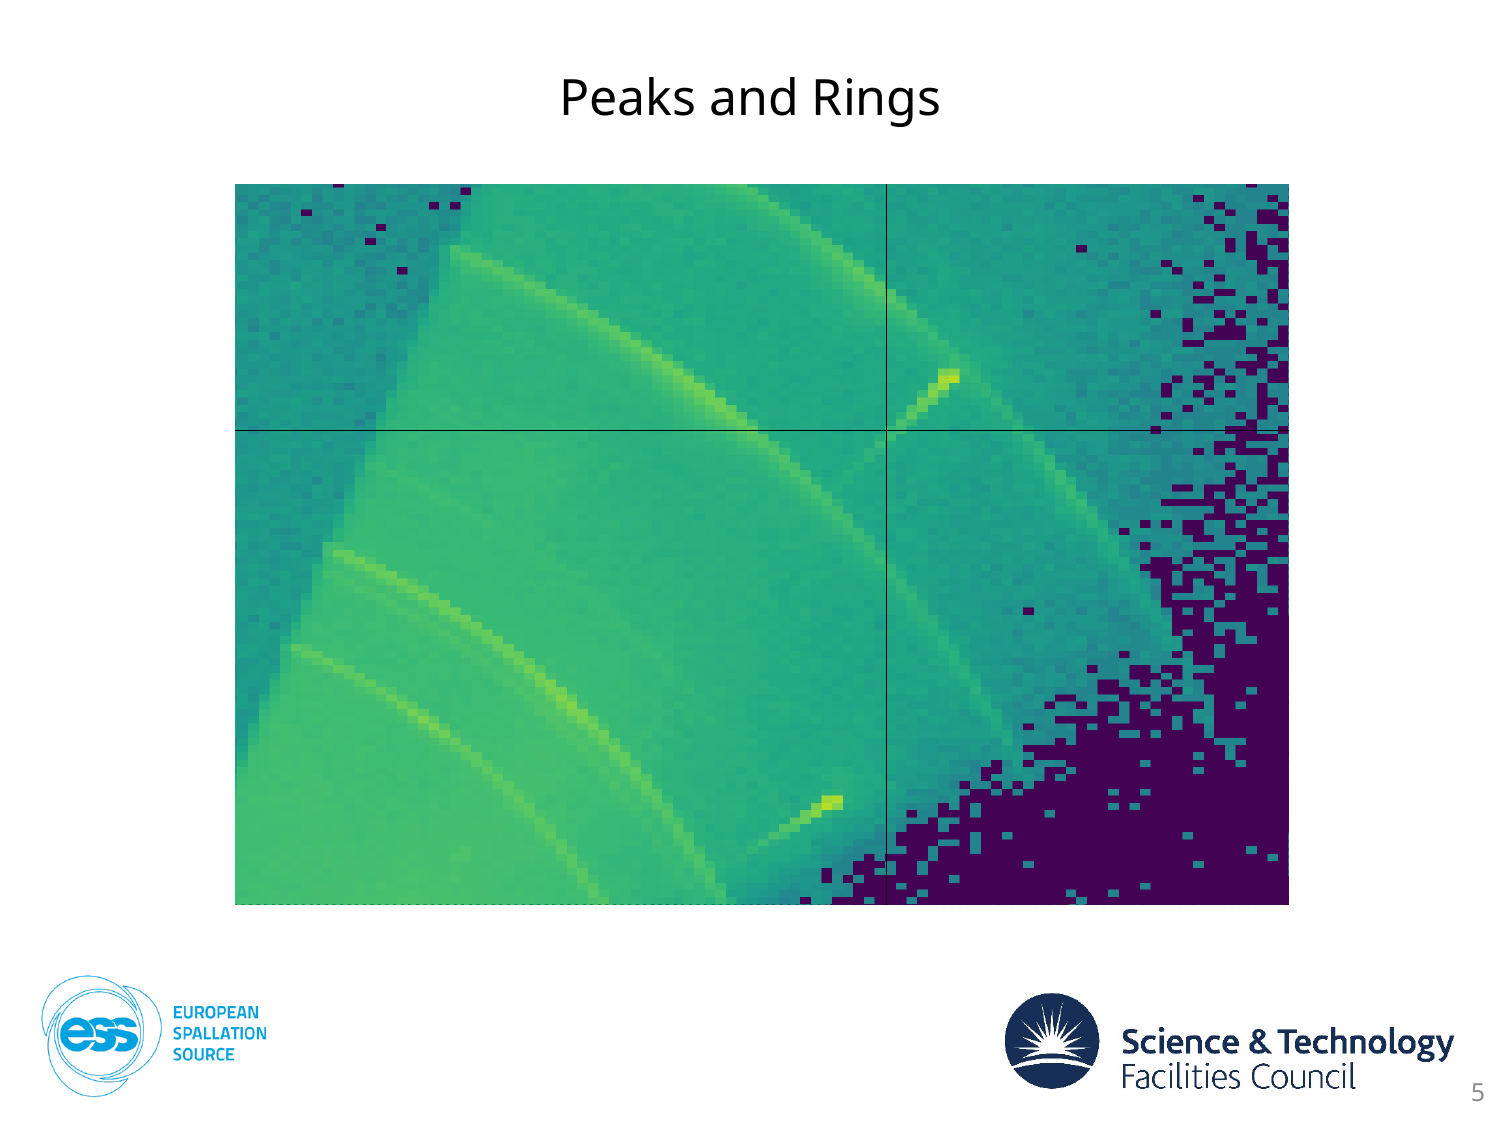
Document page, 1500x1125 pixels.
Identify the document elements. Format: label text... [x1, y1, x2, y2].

picture [235, 184, 1289, 905]
picture [1003, 991, 1454, 1090]
slide_number <number> [1387, 1064, 1500, 1124]
picture [41, 975, 266, 1097]
title Peaks and Rings [0, 30, 1500, 161]
